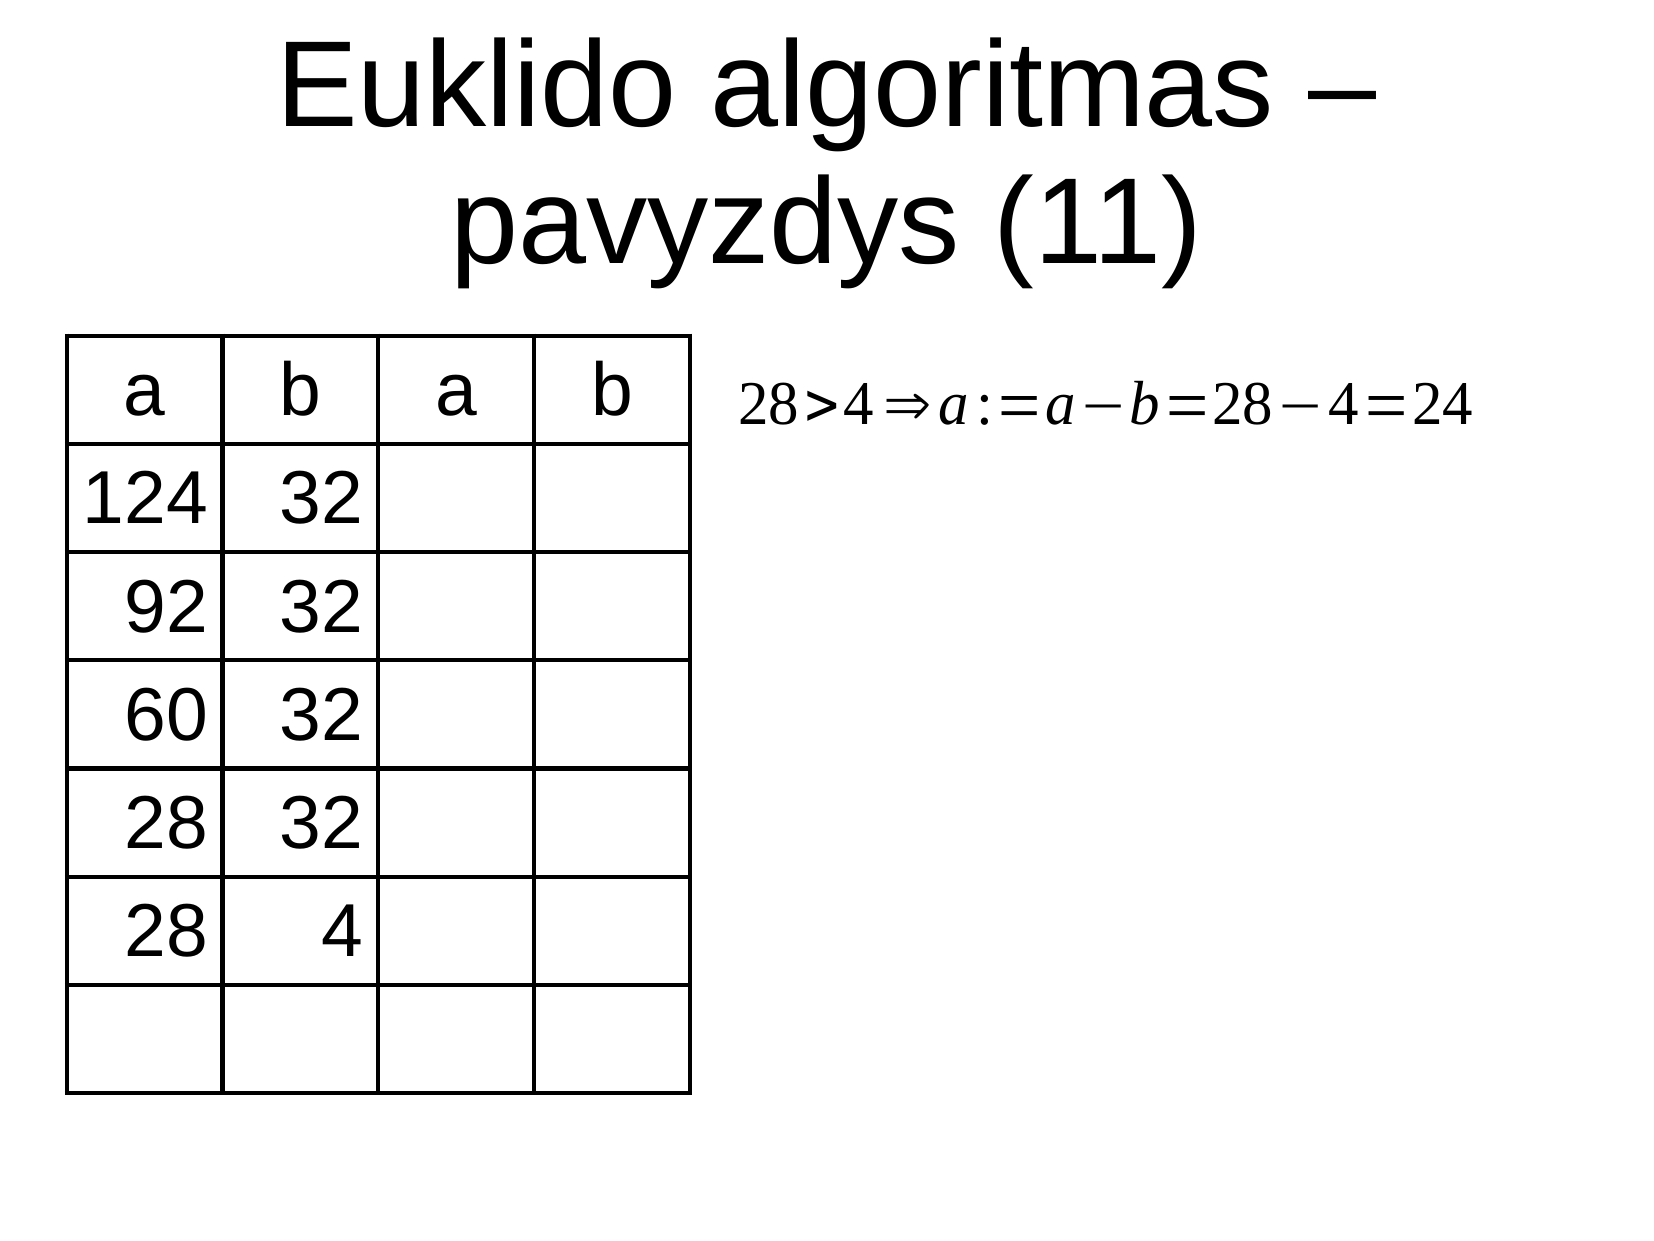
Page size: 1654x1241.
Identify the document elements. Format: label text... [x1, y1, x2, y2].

table_cell 32 [225, 554, 376, 658]
table_cell 32 [225, 662, 376, 766]
table_cell [380, 987, 532, 1091]
table_cell 4 [225, 879, 376, 983]
table_header a [380, 338, 532, 442]
table_header b [225, 338, 376, 442]
table_cell 92 [69, 554, 220, 658]
table_cell 28 [69, 771, 220, 875]
table_cell [225, 987, 376, 1091]
table_header a [69, 338, 220, 442]
table_cell [536, 446, 688, 550]
table_cell 60 [69, 662, 220, 766]
table_header b [536, 338, 688, 442]
table_cell [536, 879, 688, 983]
title Euklido algoritmas – pavyzdys (11) [82, 16, 1571, 290]
table_cell [380, 771, 532, 875]
table_cell [536, 554, 688, 658]
table_cell 32 [225, 771, 376, 875]
table_cell [380, 554, 532, 658]
table_cell [380, 662, 532, 766]
table_cell 28 [69, 879, 220, 983]
table_cell [69, 987, 220, 1091]
table_cell [380, 446, 532, 550]
chart [732, 368, 1481, 438]
table_cell [380, 879, 532, 983]
table_cell [536, 987, 688, 1091]
table_cell 124 [69, 446, 220, 550]
table_cell [536, 771, 688, 875]
table_cell 32 [225, 446, 376, 550]
table_cell [536, 662, 688, 766]
